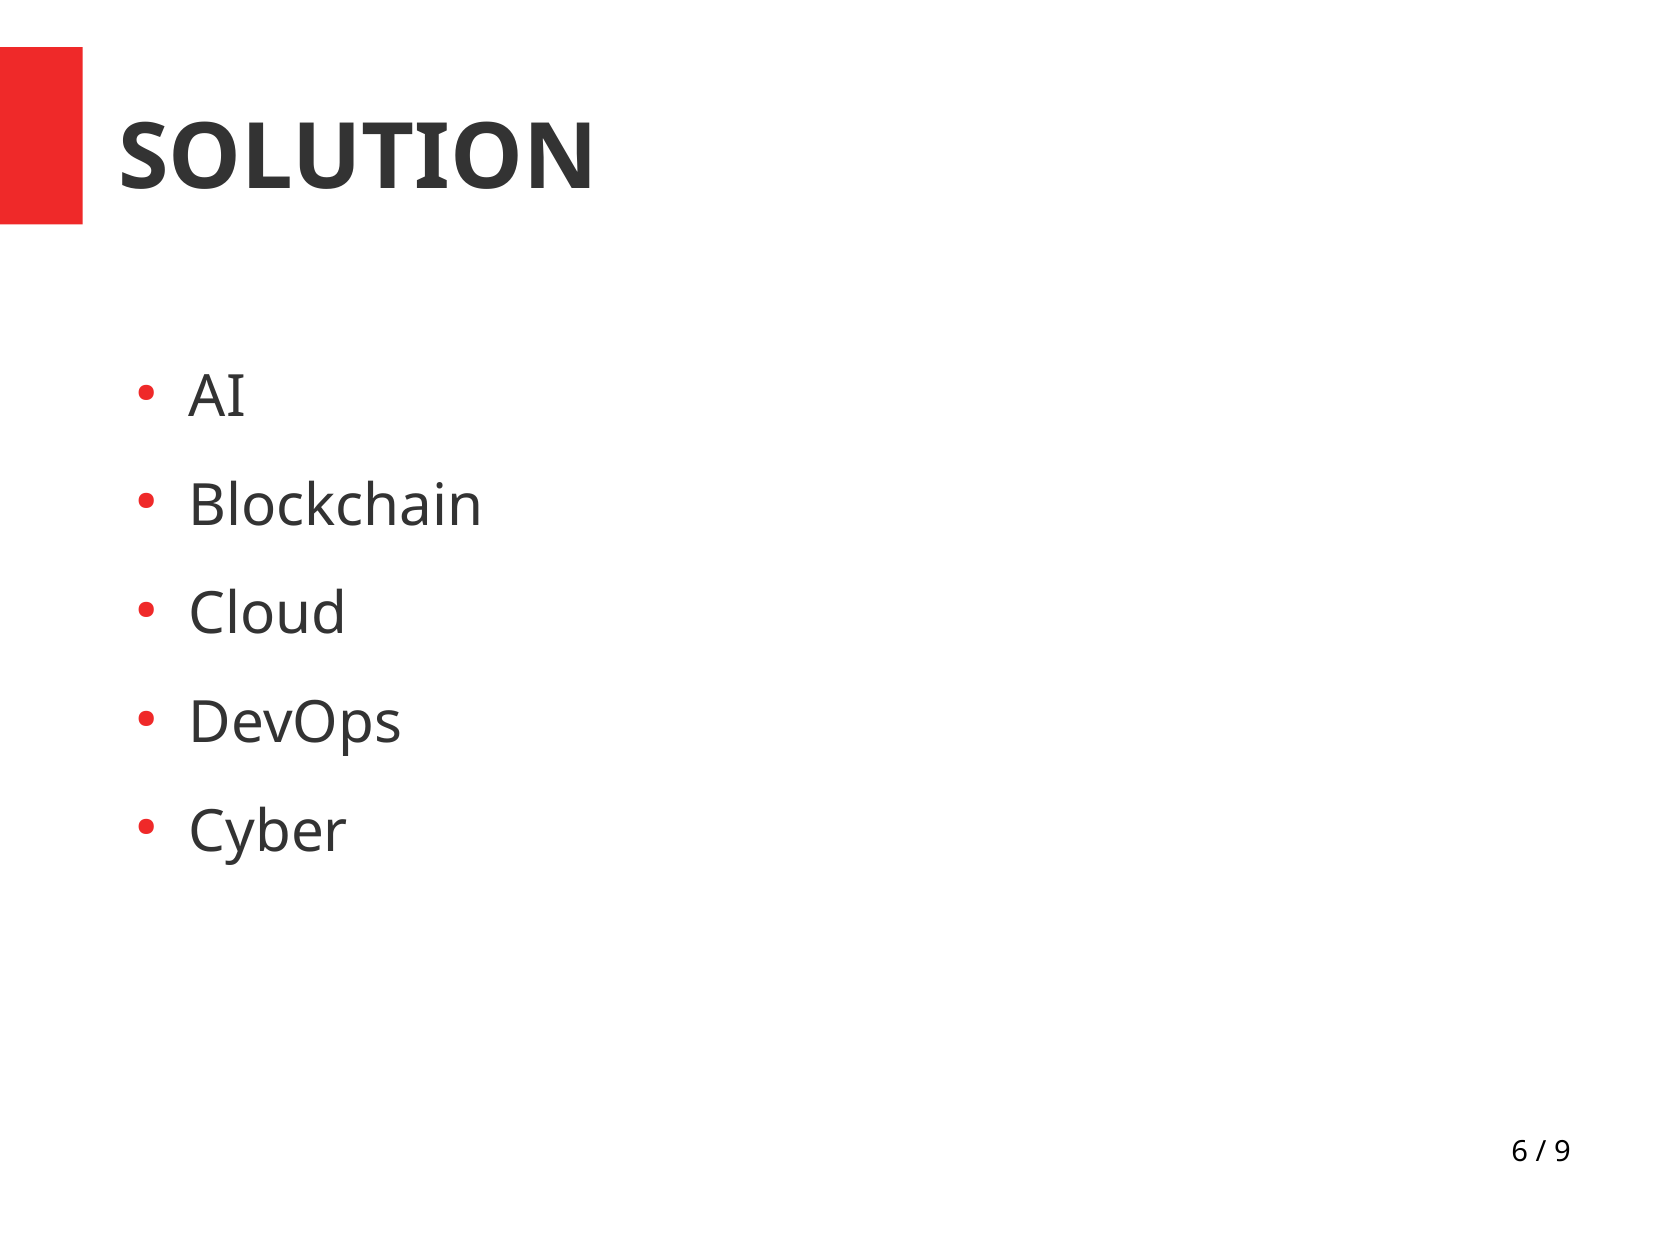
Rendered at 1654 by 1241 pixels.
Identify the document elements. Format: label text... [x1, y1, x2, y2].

title SOLUTION [118, 49, 1571, 257]
list AI Blockchain Cloud DevOps Cyber [118, 354, 1536, 1074]
